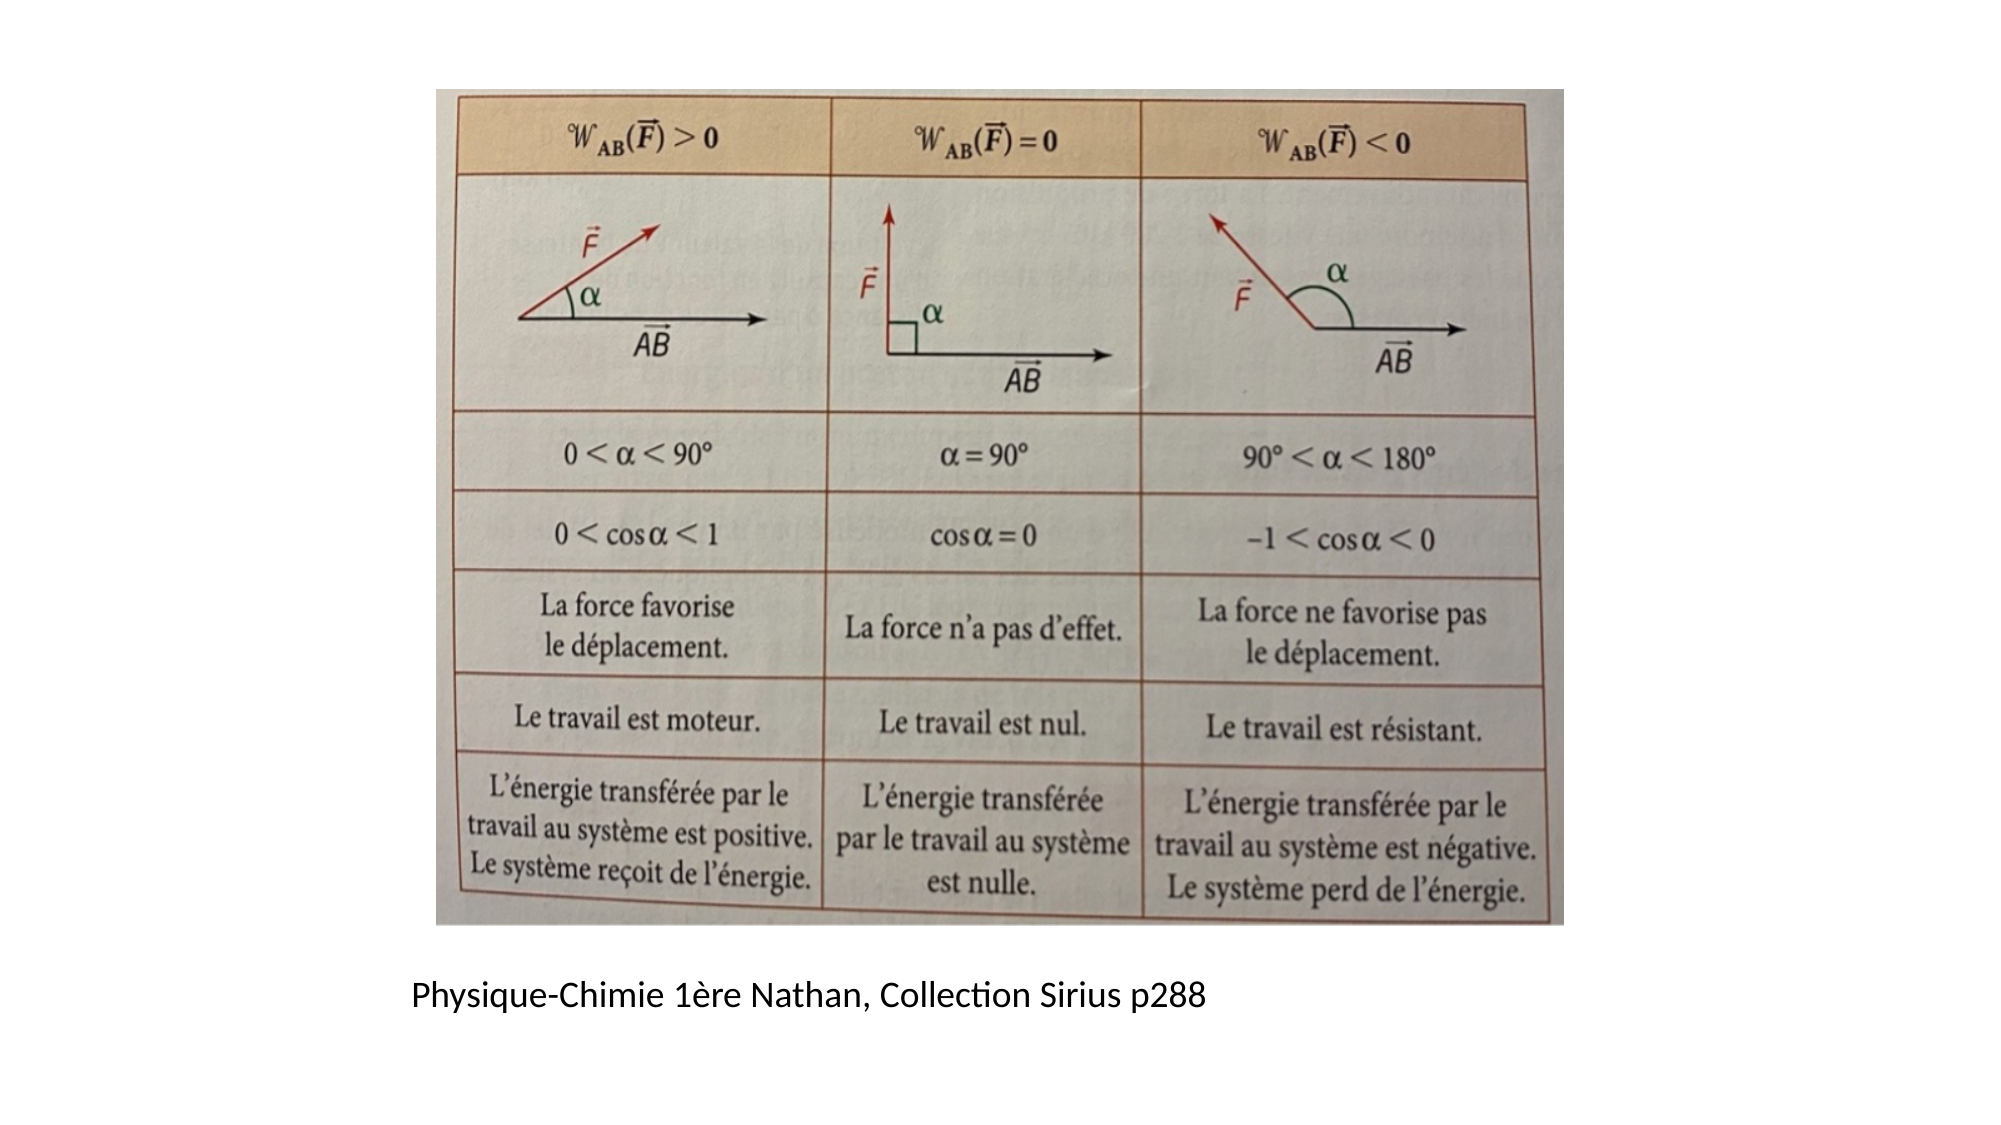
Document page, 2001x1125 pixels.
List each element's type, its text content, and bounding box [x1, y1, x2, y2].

picture [436, 89, 1564, 926]
text_box Physique-Chimie 1ère Nathan, Collection Sirius p288 [396, 962, 1930, 1024]
